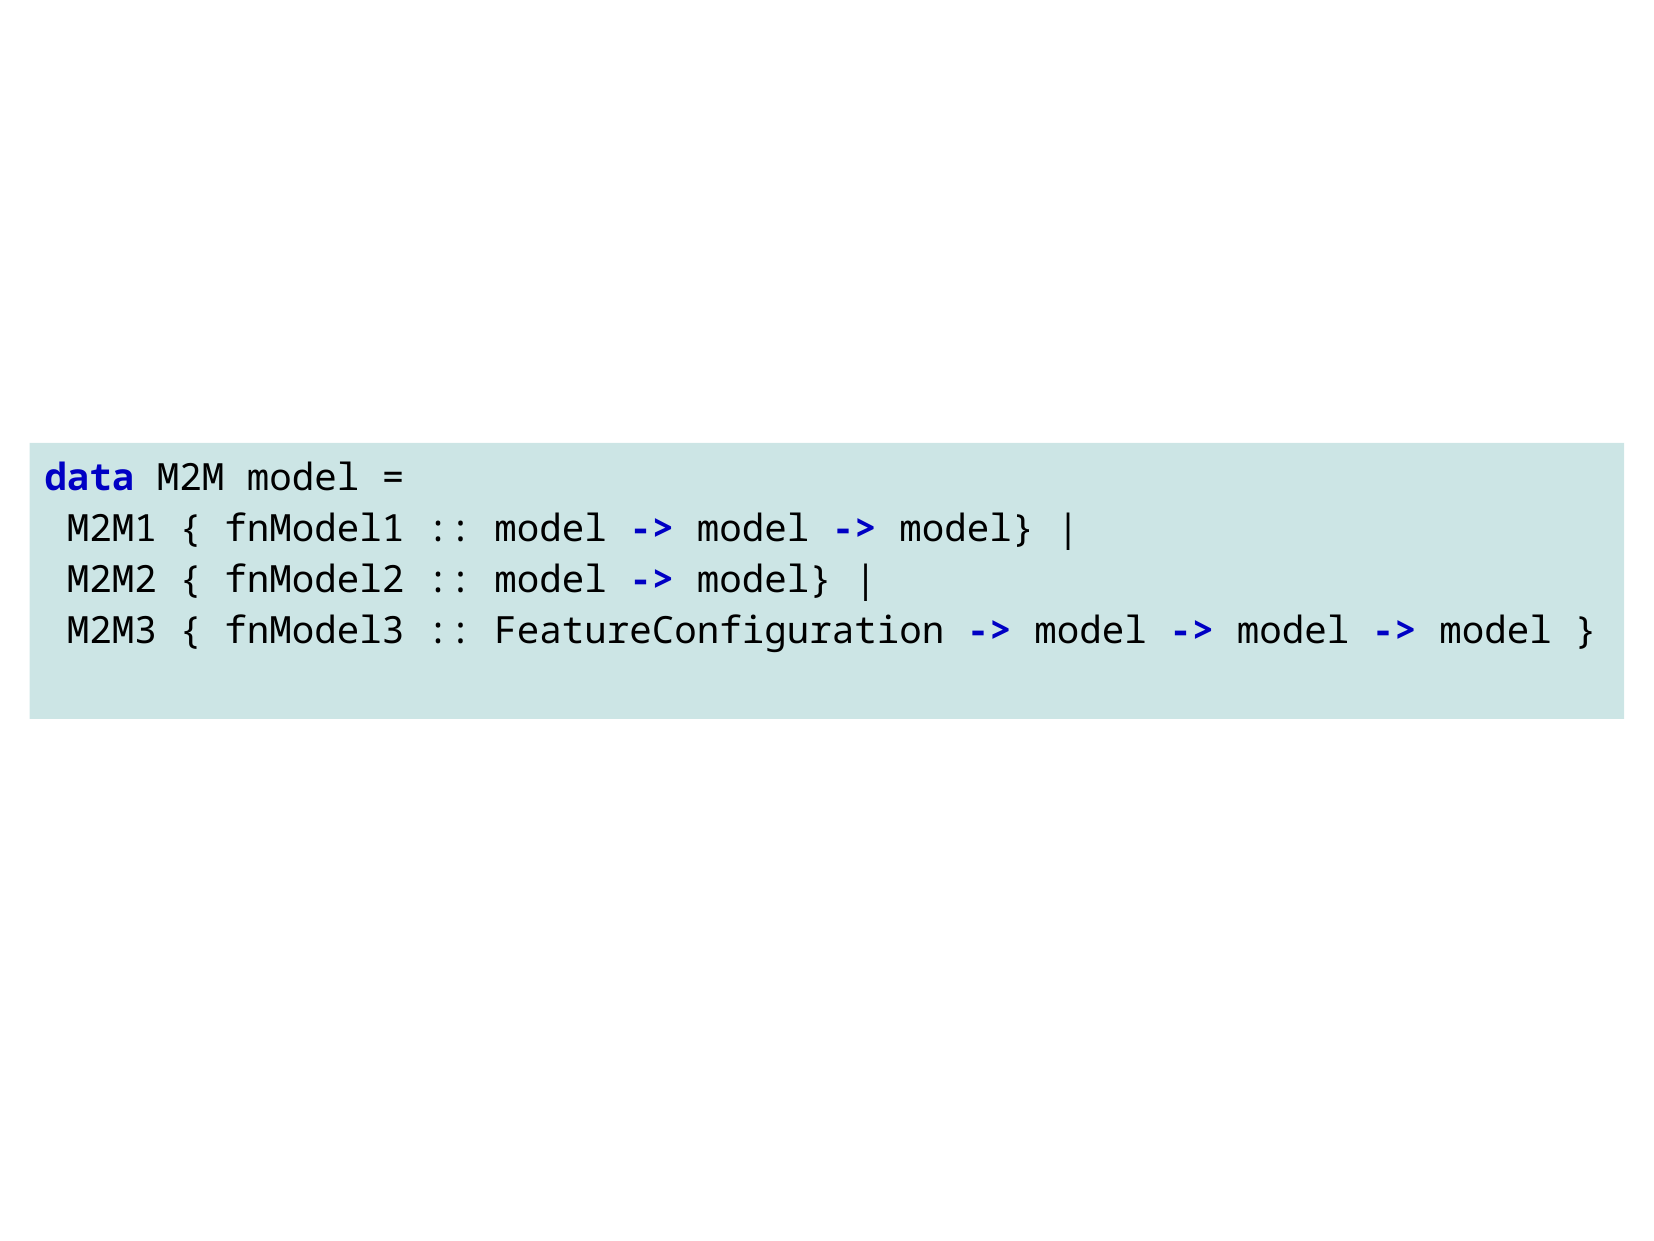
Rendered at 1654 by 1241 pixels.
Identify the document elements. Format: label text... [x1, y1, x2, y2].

text_box data M2M model = M2M1 { fnModel1 :: model -> model -> model} | M2M2 { fnModel2 :: model -> model} | M2M3 { fnModel3 :: FeatureConfiguration -> model -> model -> model } [29, 442, 1625, 700]
